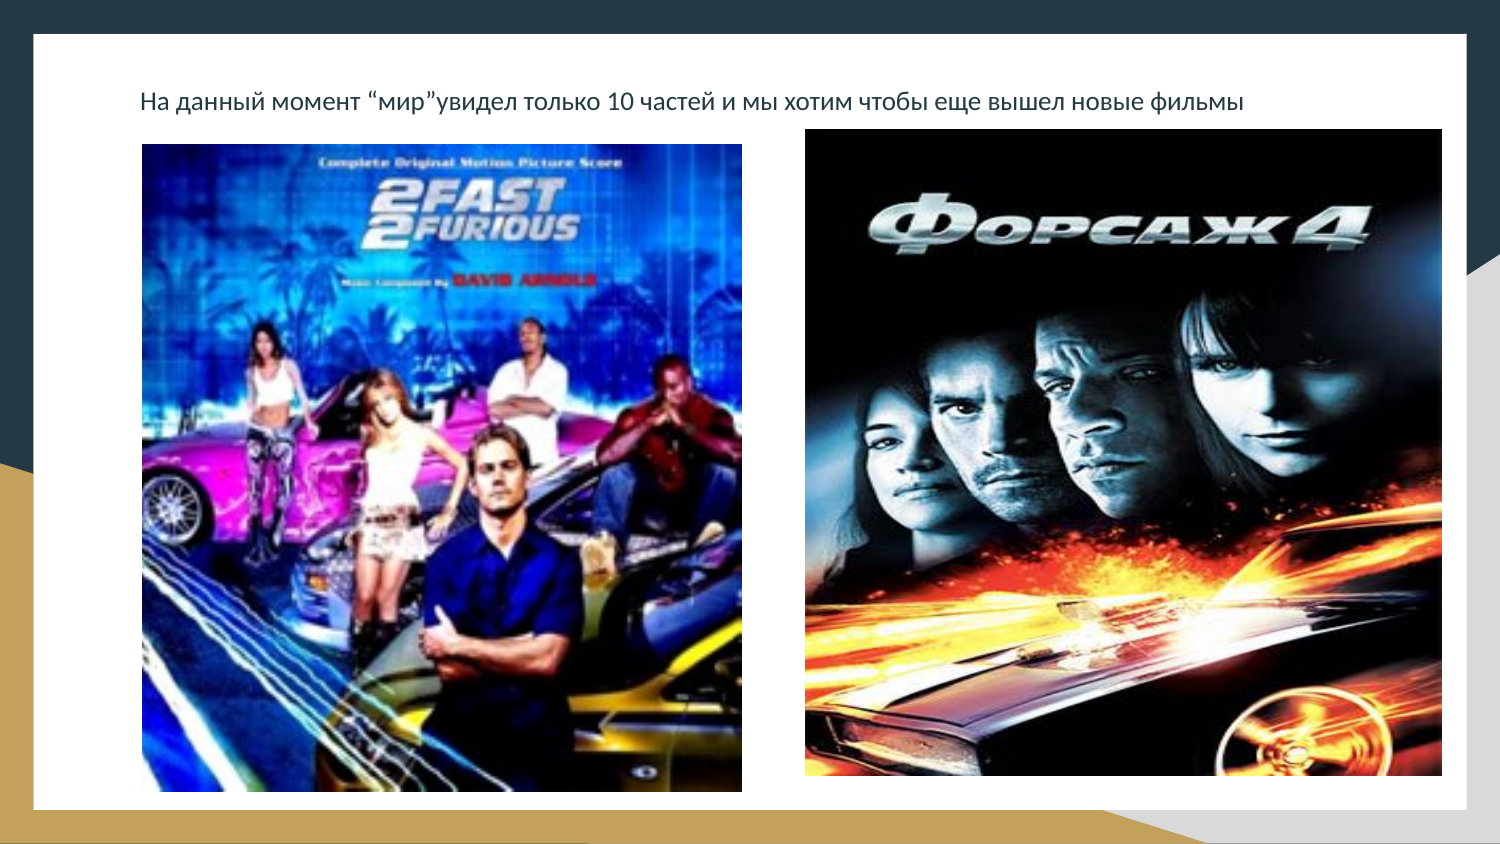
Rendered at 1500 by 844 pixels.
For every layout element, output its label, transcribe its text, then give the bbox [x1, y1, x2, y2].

picture [805, 129, 1442, 776]
list На данный момент “мир”увидел только 10 частей и мы хотим чтобы еще вышел новые фильмы [125, 71, 1357, 718]
picture [142, 144, 742, 792]
